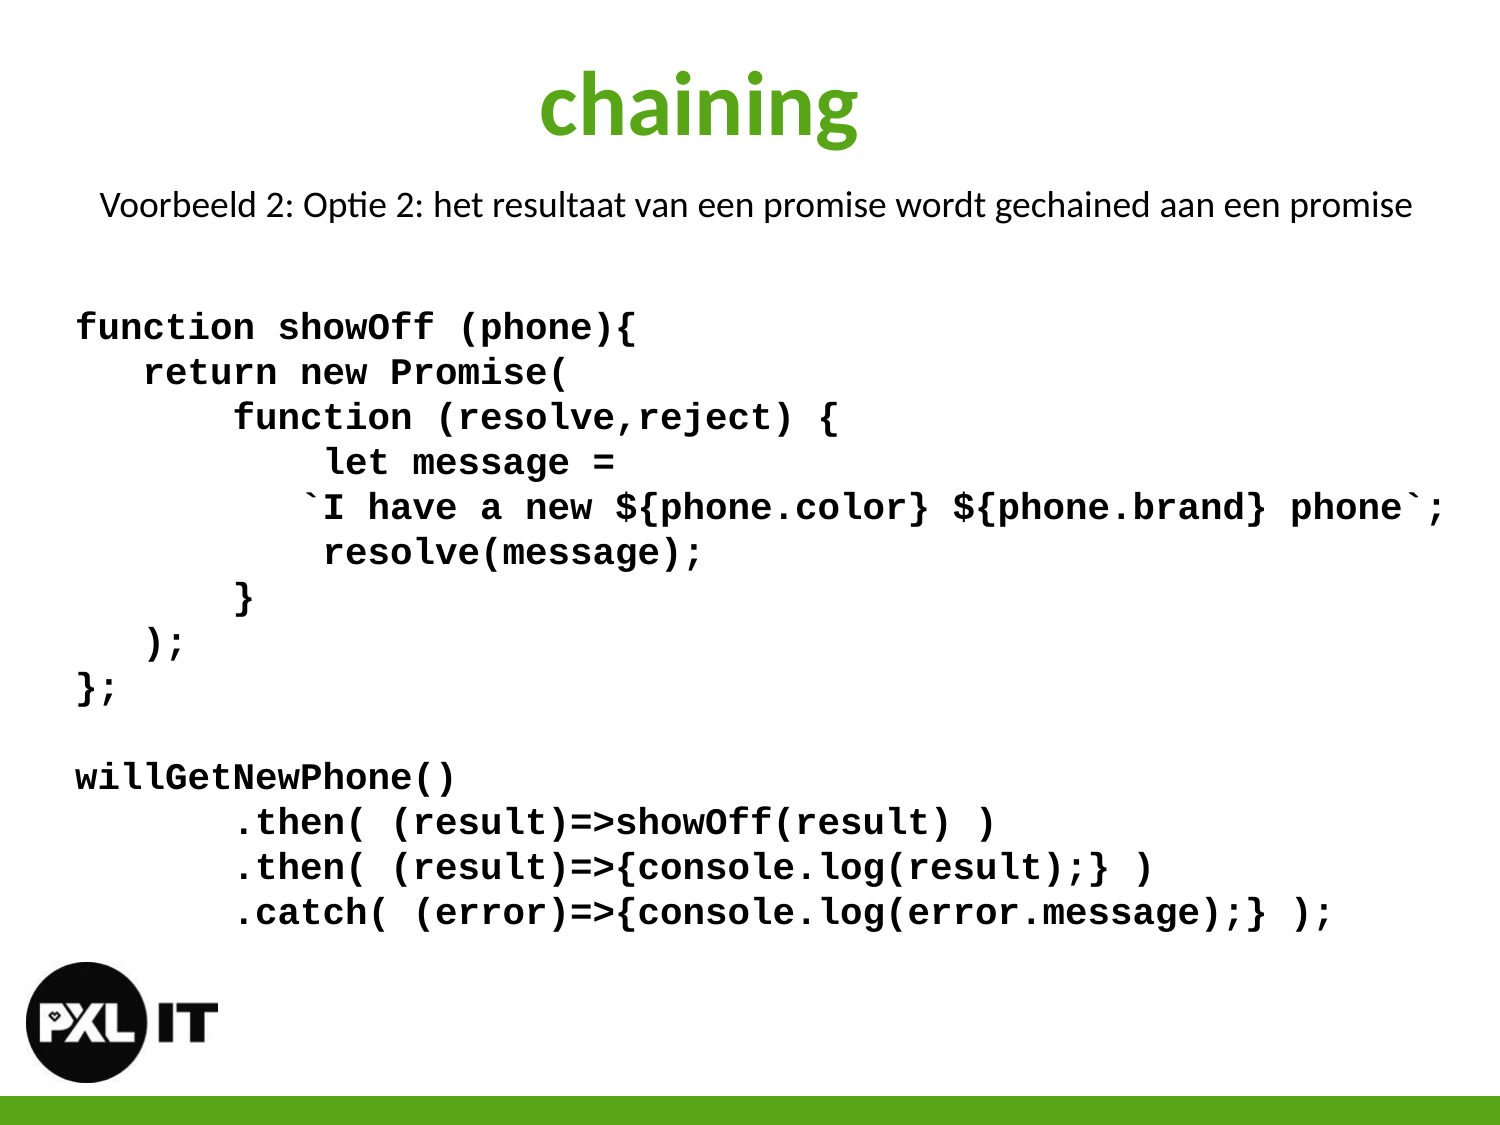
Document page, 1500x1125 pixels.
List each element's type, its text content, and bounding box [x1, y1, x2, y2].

text_box function showOff (phone){ return new Promise( function (resolve,reject) { let message = `I have a new ${phone.color} ${phone.brand} phone`; resolve(message); } ); }; willGetNewPhone() .then( (result)=>showOff(result) ) .then( (result)=>{console.log(result);} ) .catch( (error)=>{console.log(error.message);} ); [60, 287, 1500, 780]
text_box chaining [0, 36, 1443, 162]
picture [26, 962, 218, 1083]
text_box Voorbeeld 2: Optie 2: het resultaat van een promise wordt gechained aan een promise [84, 172, 1464, 277]
